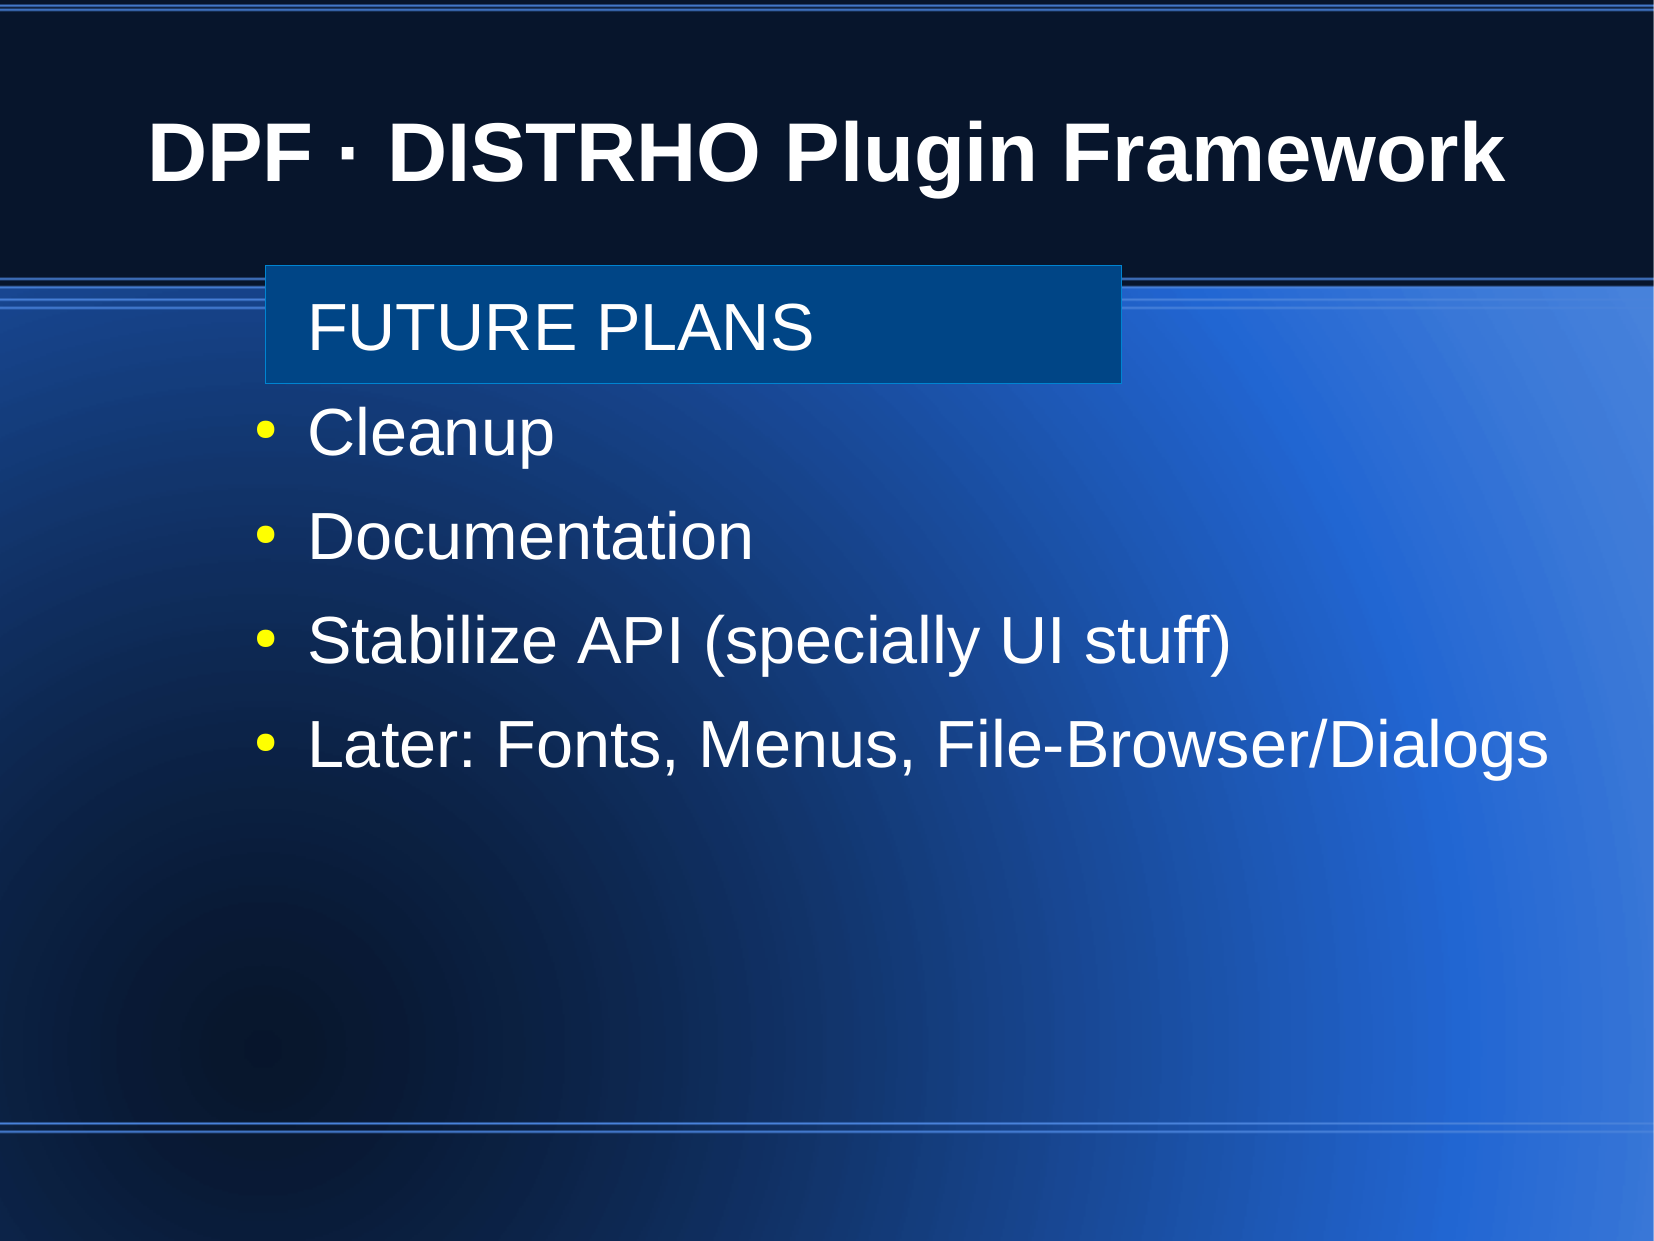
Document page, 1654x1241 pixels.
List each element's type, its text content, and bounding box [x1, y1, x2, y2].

text_box [265, 265, 1122, 290]
picture [0, 0, 1654, 1241]
list FUTURE PLANS Cleanup Documentation Stabilize API (specially UI stuff) Later: Fonts, Menus, File-Browser/Dialogs [236, 290, 1571, 854]
title DPF · DISTRHO Plugin Framework [82, 49, 1571, 257]
